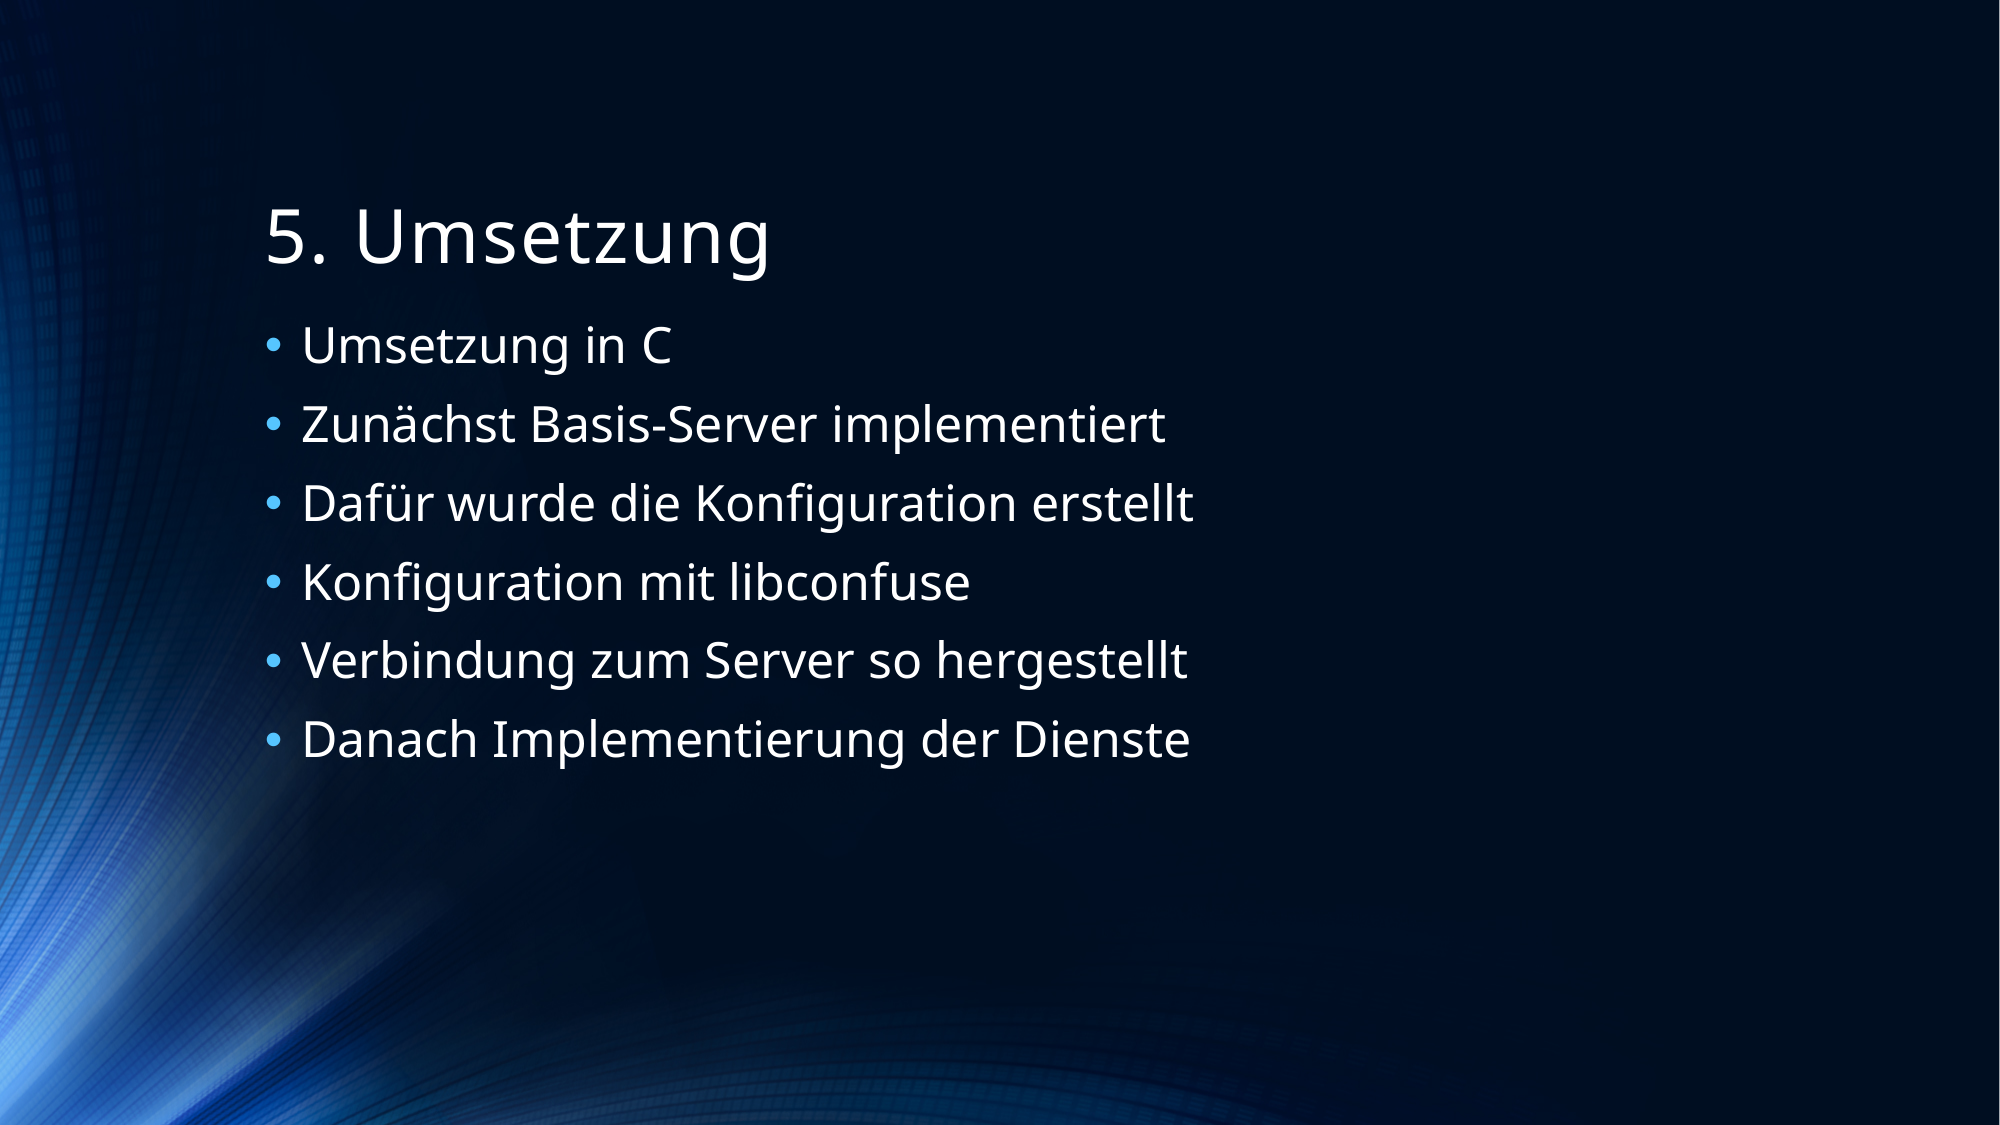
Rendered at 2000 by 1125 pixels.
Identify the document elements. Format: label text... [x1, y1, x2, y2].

list Umsetzung in C Zunächst Basis-Server implementiert Dafür wurde die Konfiguration erstellt Konfiguration mit libconfuse Verbindung zum Server so hergestellt Danach Implementierung der Dienste [249, 312, 1749, 988]
picture [0, 0, 2000, 1125]
title 5. Umsetzung [249, 62, 1750, 288]
